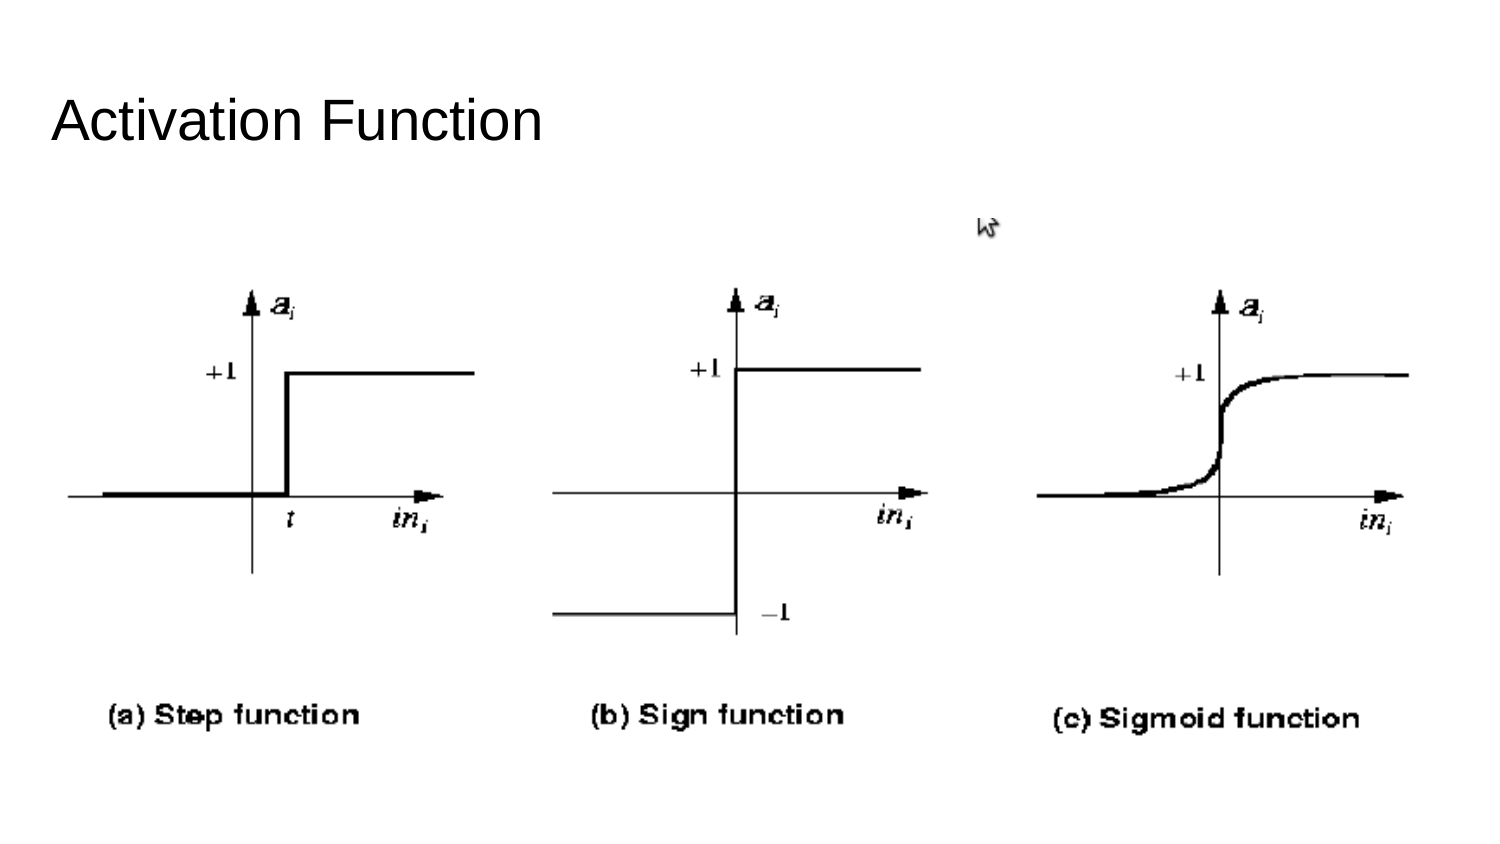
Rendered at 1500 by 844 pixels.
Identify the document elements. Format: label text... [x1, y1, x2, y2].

picture [51, 218, 1449, 756]
title Activation Function [51, 72, 1449, 167]
